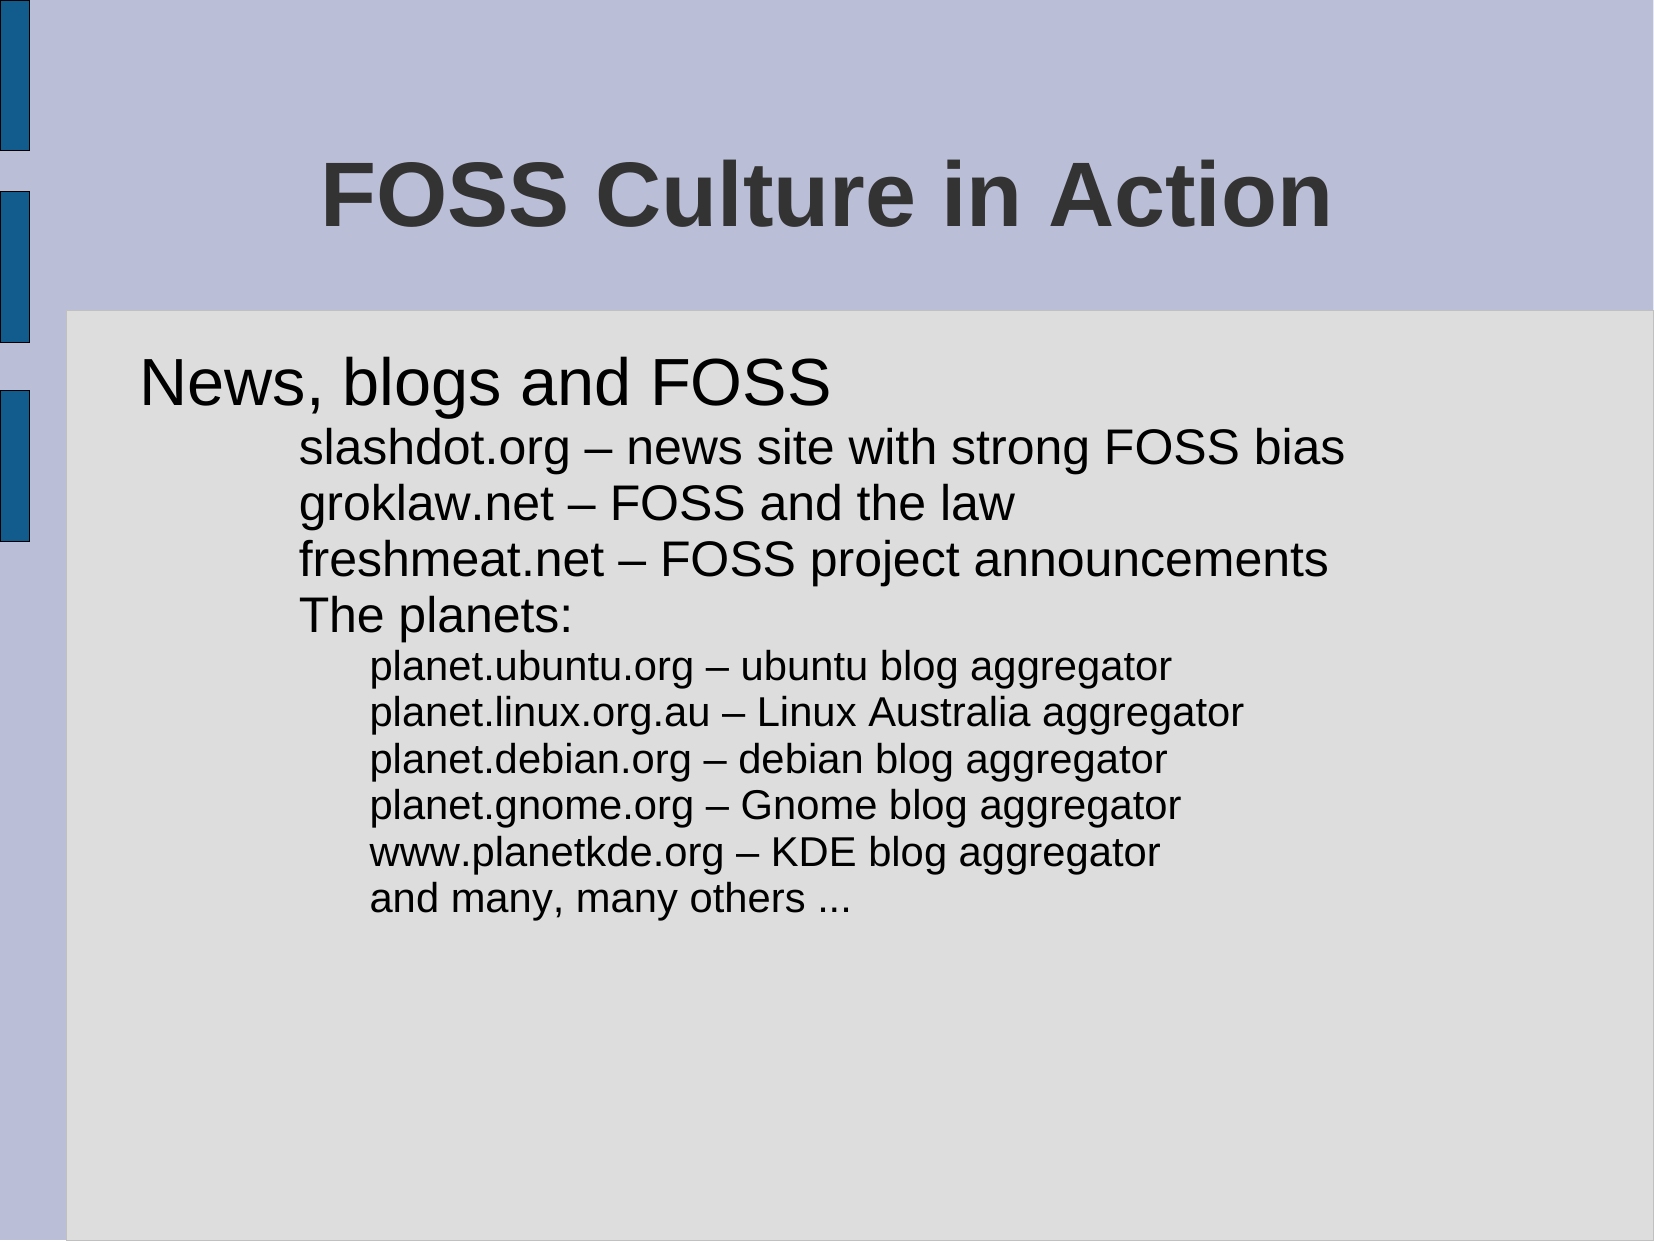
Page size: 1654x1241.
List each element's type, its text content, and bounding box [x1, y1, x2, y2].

list News, blogs and FOSS slashdot.org – news site with strong FOSS bias groklaw.net – FOSS and the law freshmeat.net – FOSS project announcements The planets: planet.ubuntu.org – ubuntu blog aggregator planet.linux.org.au – Linux Australia aggregator planet.debian.org – debian blog aggregator planet.gnome.org – Gnome blog aggregator www.planetkde.org – KDE blog aggregator and many, many others ... [121, 344, 1534, 1112]
title FOSS Culture in Action [121, 98, 1534, 291]
